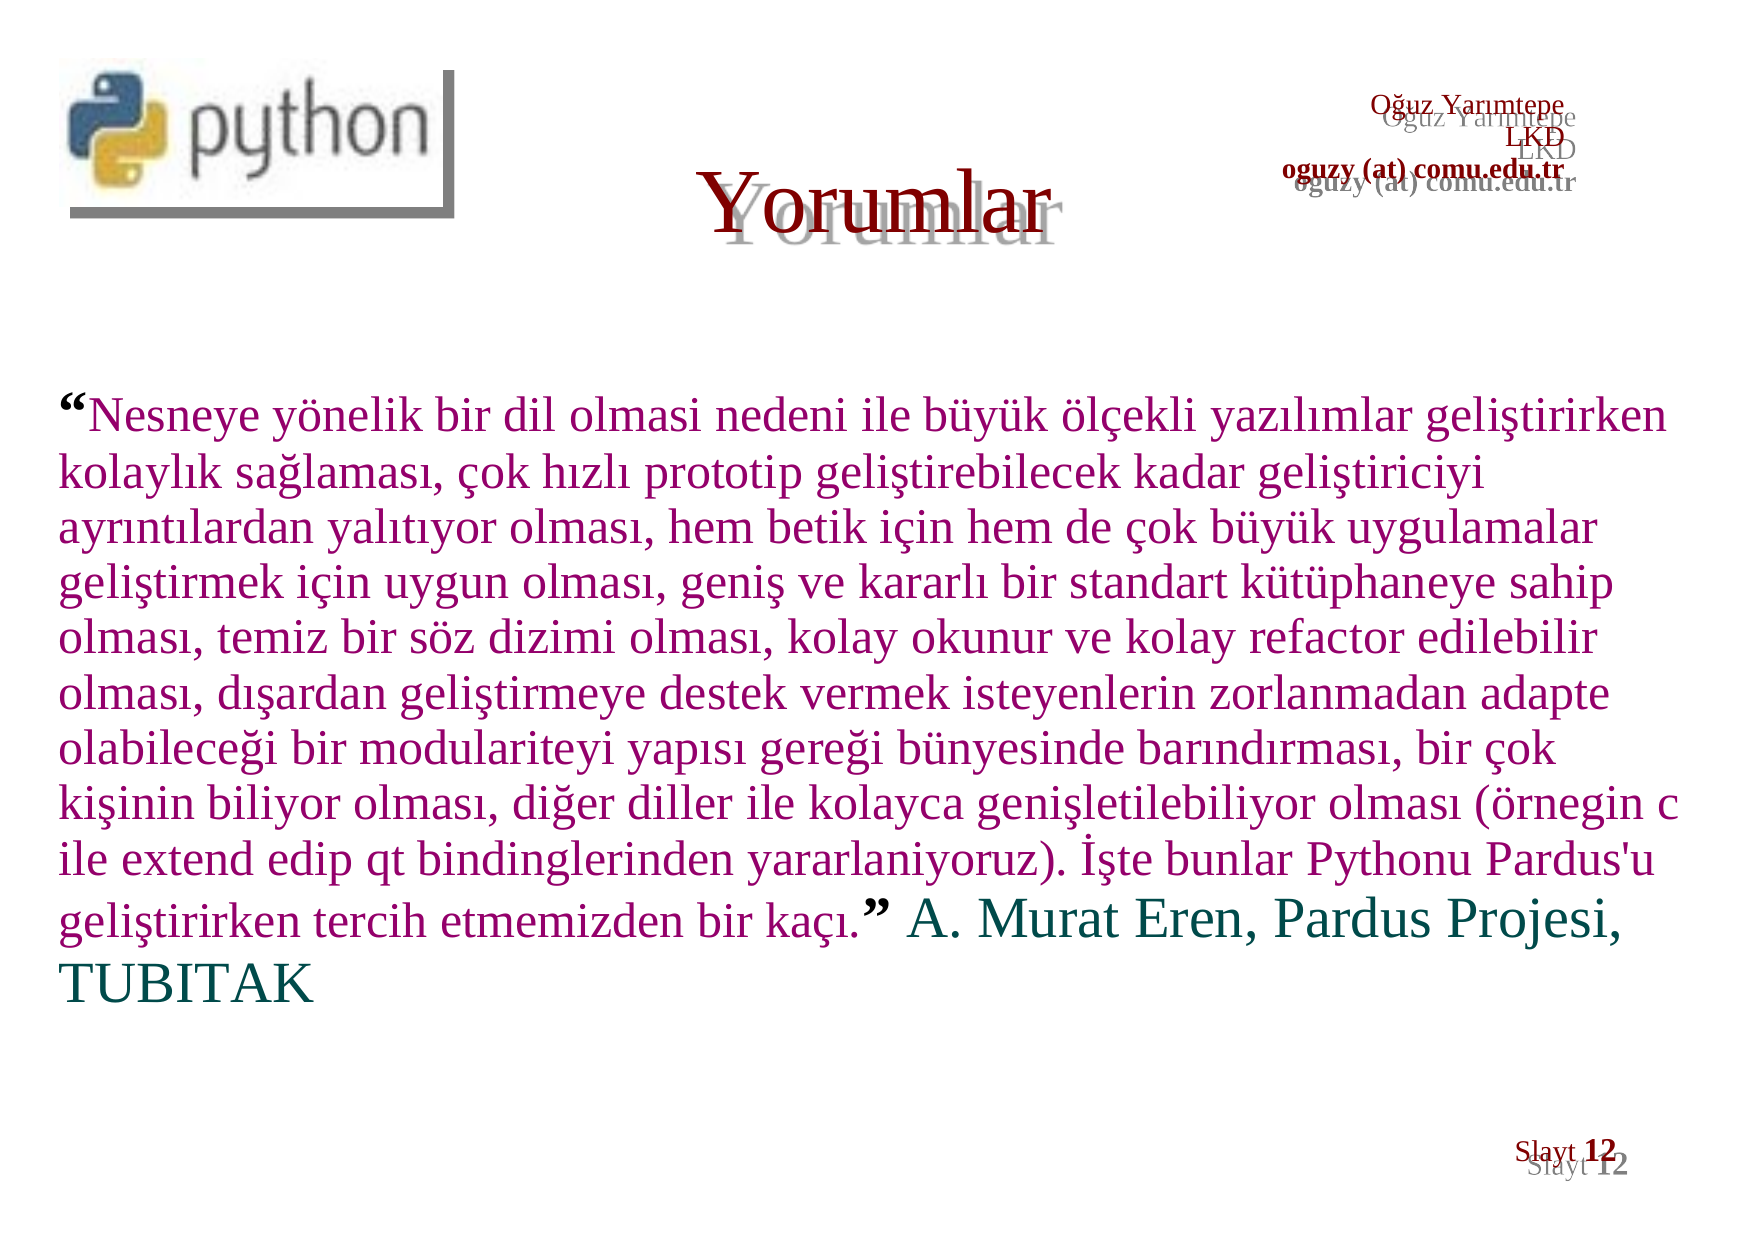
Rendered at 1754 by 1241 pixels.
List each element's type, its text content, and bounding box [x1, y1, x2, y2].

title Yorumlar [129, 131, 1619, 272]
subtitle “Nesneye yönelik bir dil olmasi nedeni ile büyük ölçekli yazılımlar geliştirirken kolaylık sağlaması, çok hızlı prototip geliştirebilecek kadar geliştiriciyi ayrıntılardan yalıtıyor olması, hem betik için hem de çok büyük uygulamalar geliştirmek için uygun olması, geniş ve kararlı bir standart kütüphaneye sahip olması, temiz bir söz dizimi olması, kolay okunur ve kolay refactor edilebilir olması, dışardan geliştirmeye destek vermek isteyenlerin zorlanmadan adapte olabileceği bir modulariteyi yapısı gereği bünyesinde barındırması, bir çok kişinin biliyor olması, diğer diller ile kolayca genişletilebiliyor olması (örnegin c ile extend edip qt bindinglerinden yararlaniyoruz). İşte bunlar Pythonu Pardus'u geliştirirken tercih etmemizden bir kaçı.” A. Murat Eren, Pardus Projesi, TUBITAK [59, 343, 1695, 1051]
picture [59, 58, 443, 207]
